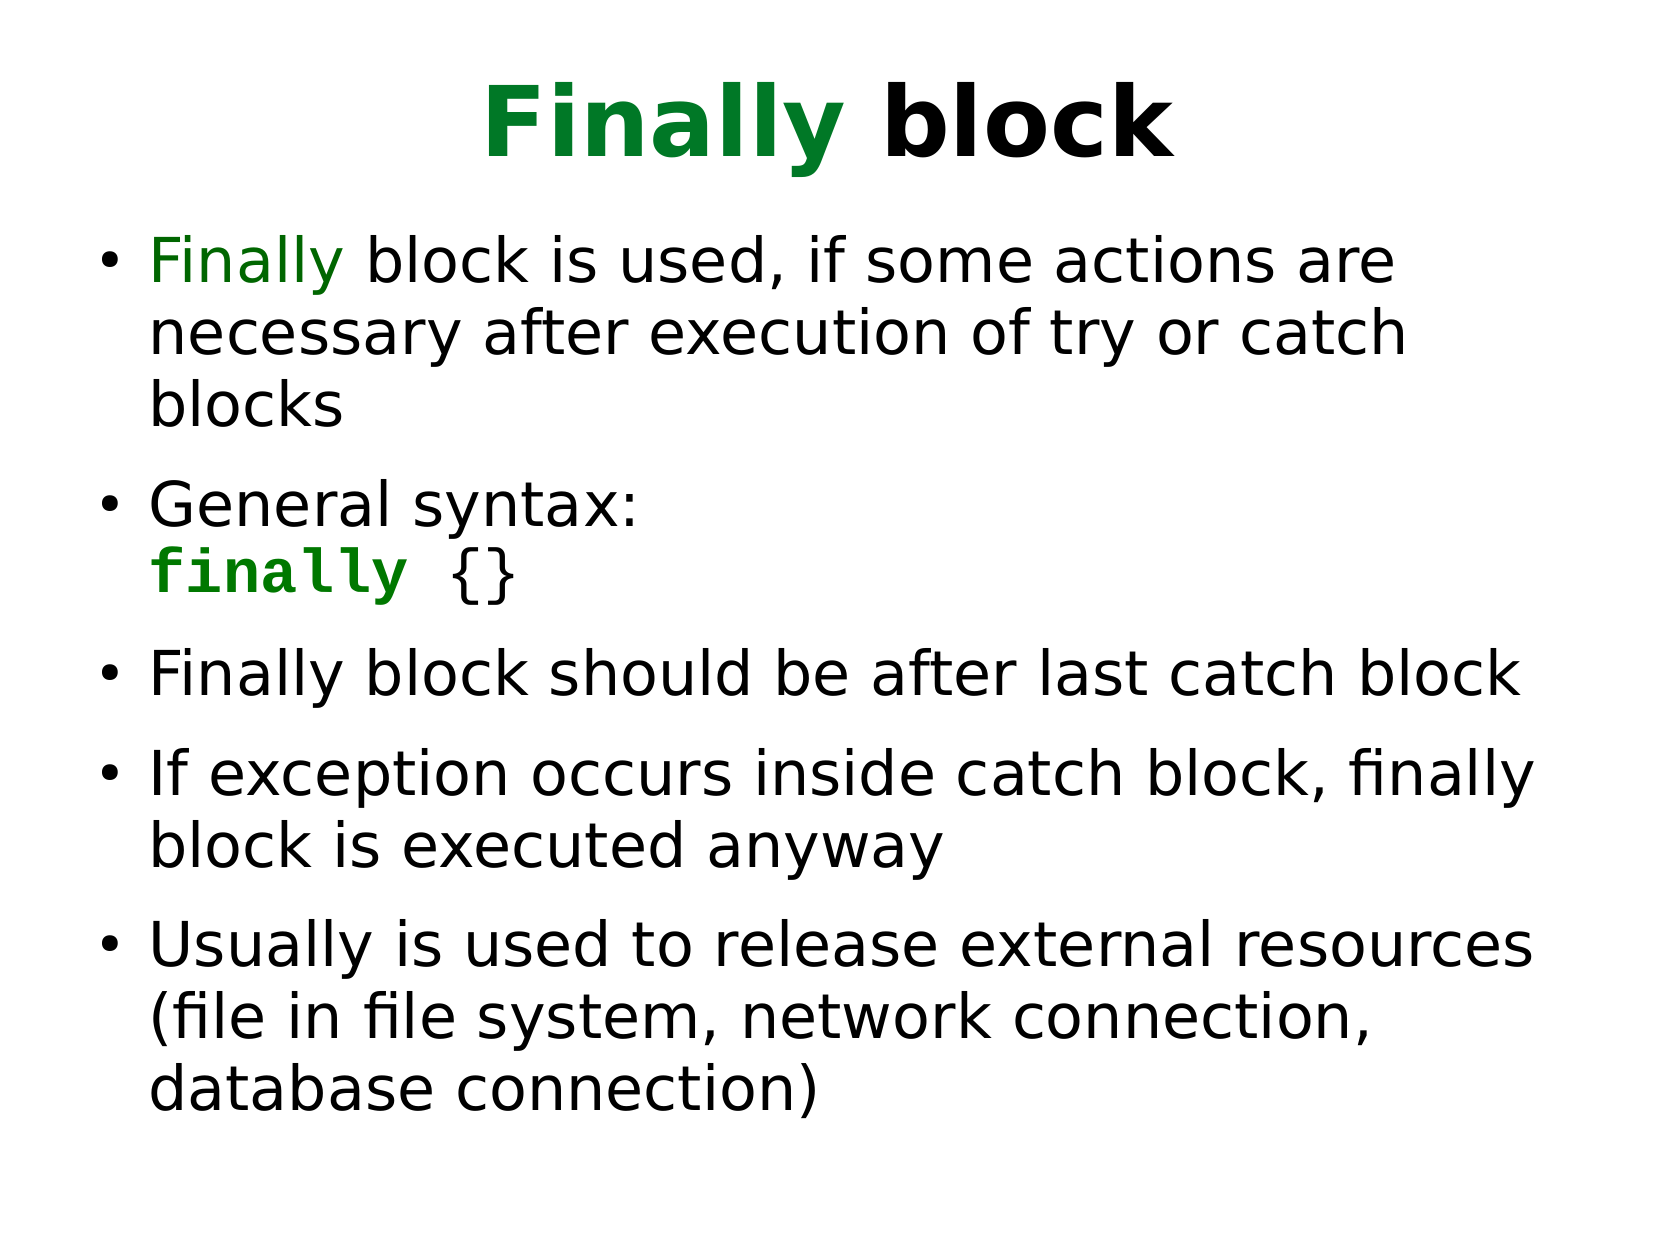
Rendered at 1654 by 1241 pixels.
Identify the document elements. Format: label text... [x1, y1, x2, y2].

list Finally block is used, if some actions are necessary after execution of try or catch blocks General syntax: finally {} Finally block should be after last catch block If exception occurs inside catch block, finally block is executed anyway Usually is used to release external resources (file in file system, network connection, database connection) [82, 225, 1538, 1186]
title Finally block [82, 49, 1571, 196]
